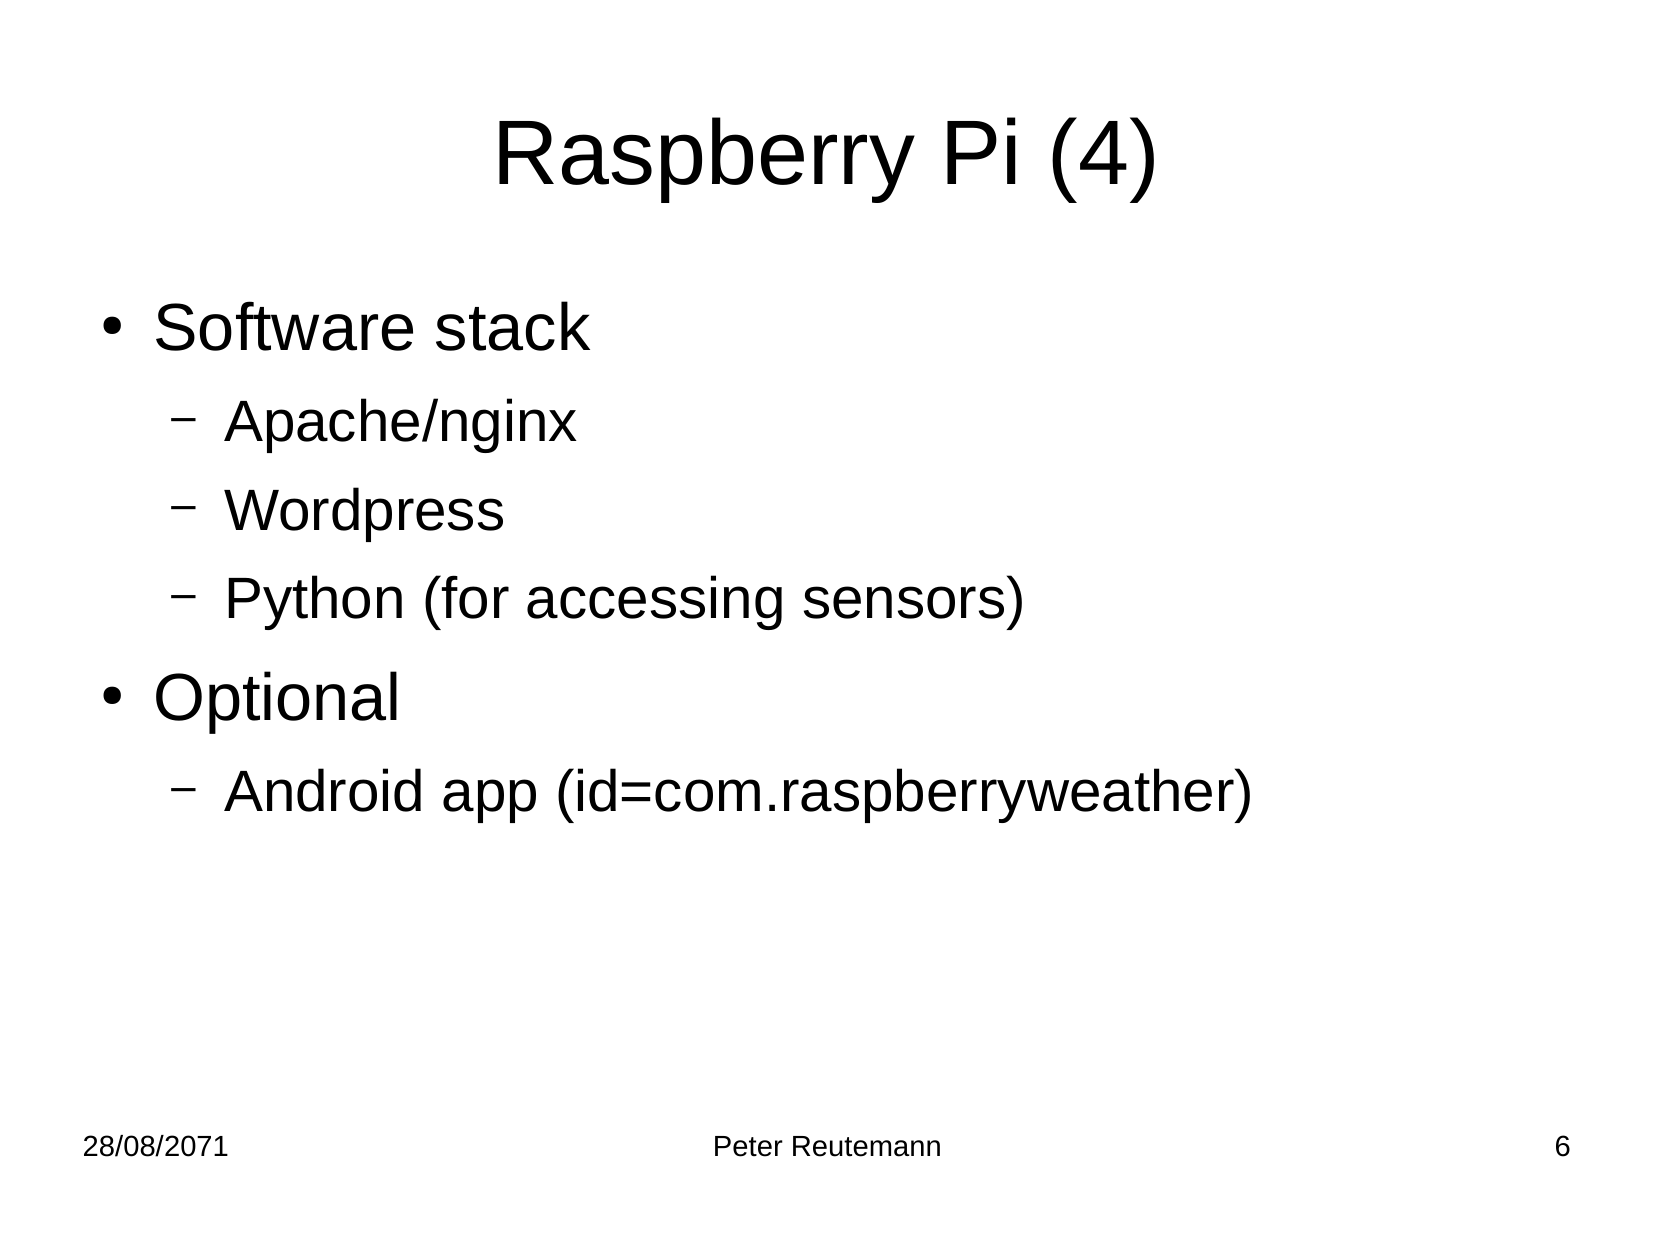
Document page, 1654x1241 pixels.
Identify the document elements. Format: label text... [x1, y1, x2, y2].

title Raspberry Pi (4) [82, 49, 1571, 257]
list Software stack Apache/nginx Wordpress Python (for accessing sensors) Optional Android app (id=com.raspberryweather) [82, 290, 1571, 1010]
